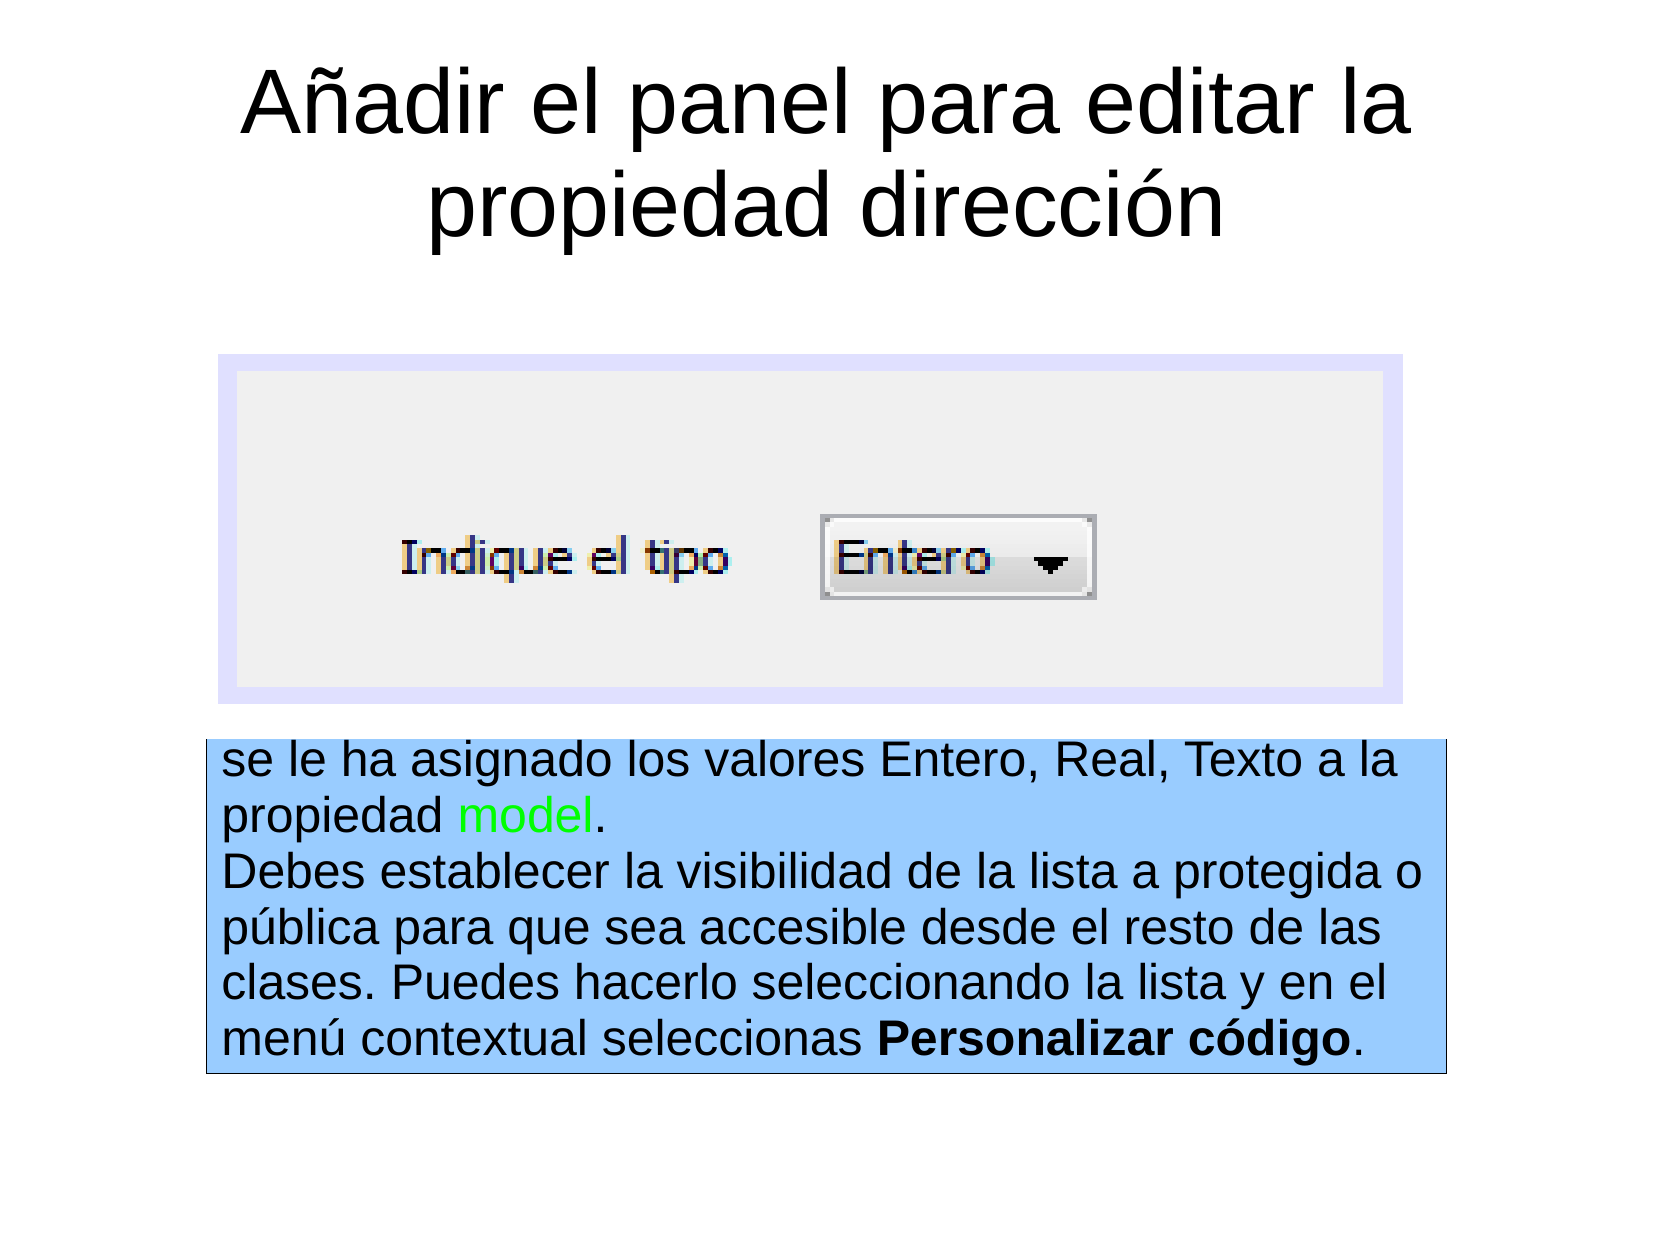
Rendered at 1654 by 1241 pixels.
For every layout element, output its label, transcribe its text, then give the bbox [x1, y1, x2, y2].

title Añadir el panel para editar la propiedad dirección [82, 50, 1571, 256]
picture [184, 324, 1447, 739]
text_box Se ha nombrado la lista desplegable como cmbTipo y se le ha asignado los valores Entero, Real, Texto a la propiedad model. Debes establecer la visibilidad de la lista a protegida o pública para que sea accesible desde el resto de las clases. Puedes hacerlo seleccionando la lista y en el menú contextual seleccionas Personalizar código. [206, 739, 1447, 1074]
